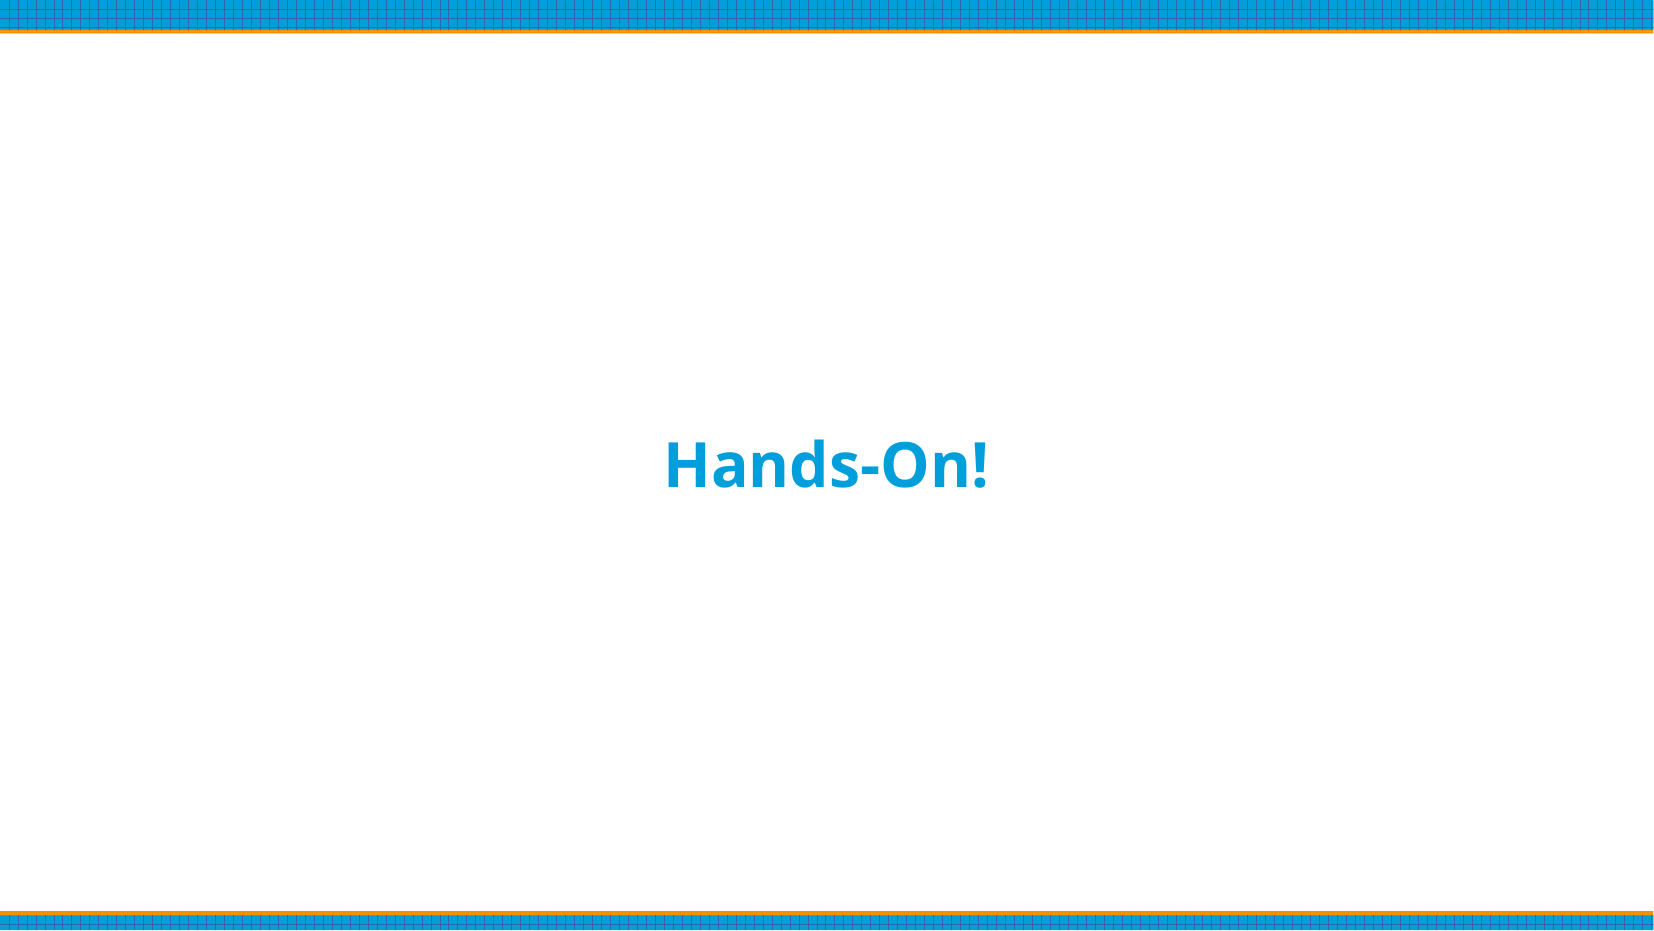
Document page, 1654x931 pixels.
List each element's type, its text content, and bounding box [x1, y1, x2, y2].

subtitle Hands-On! [82, 103, 1571, 824]
